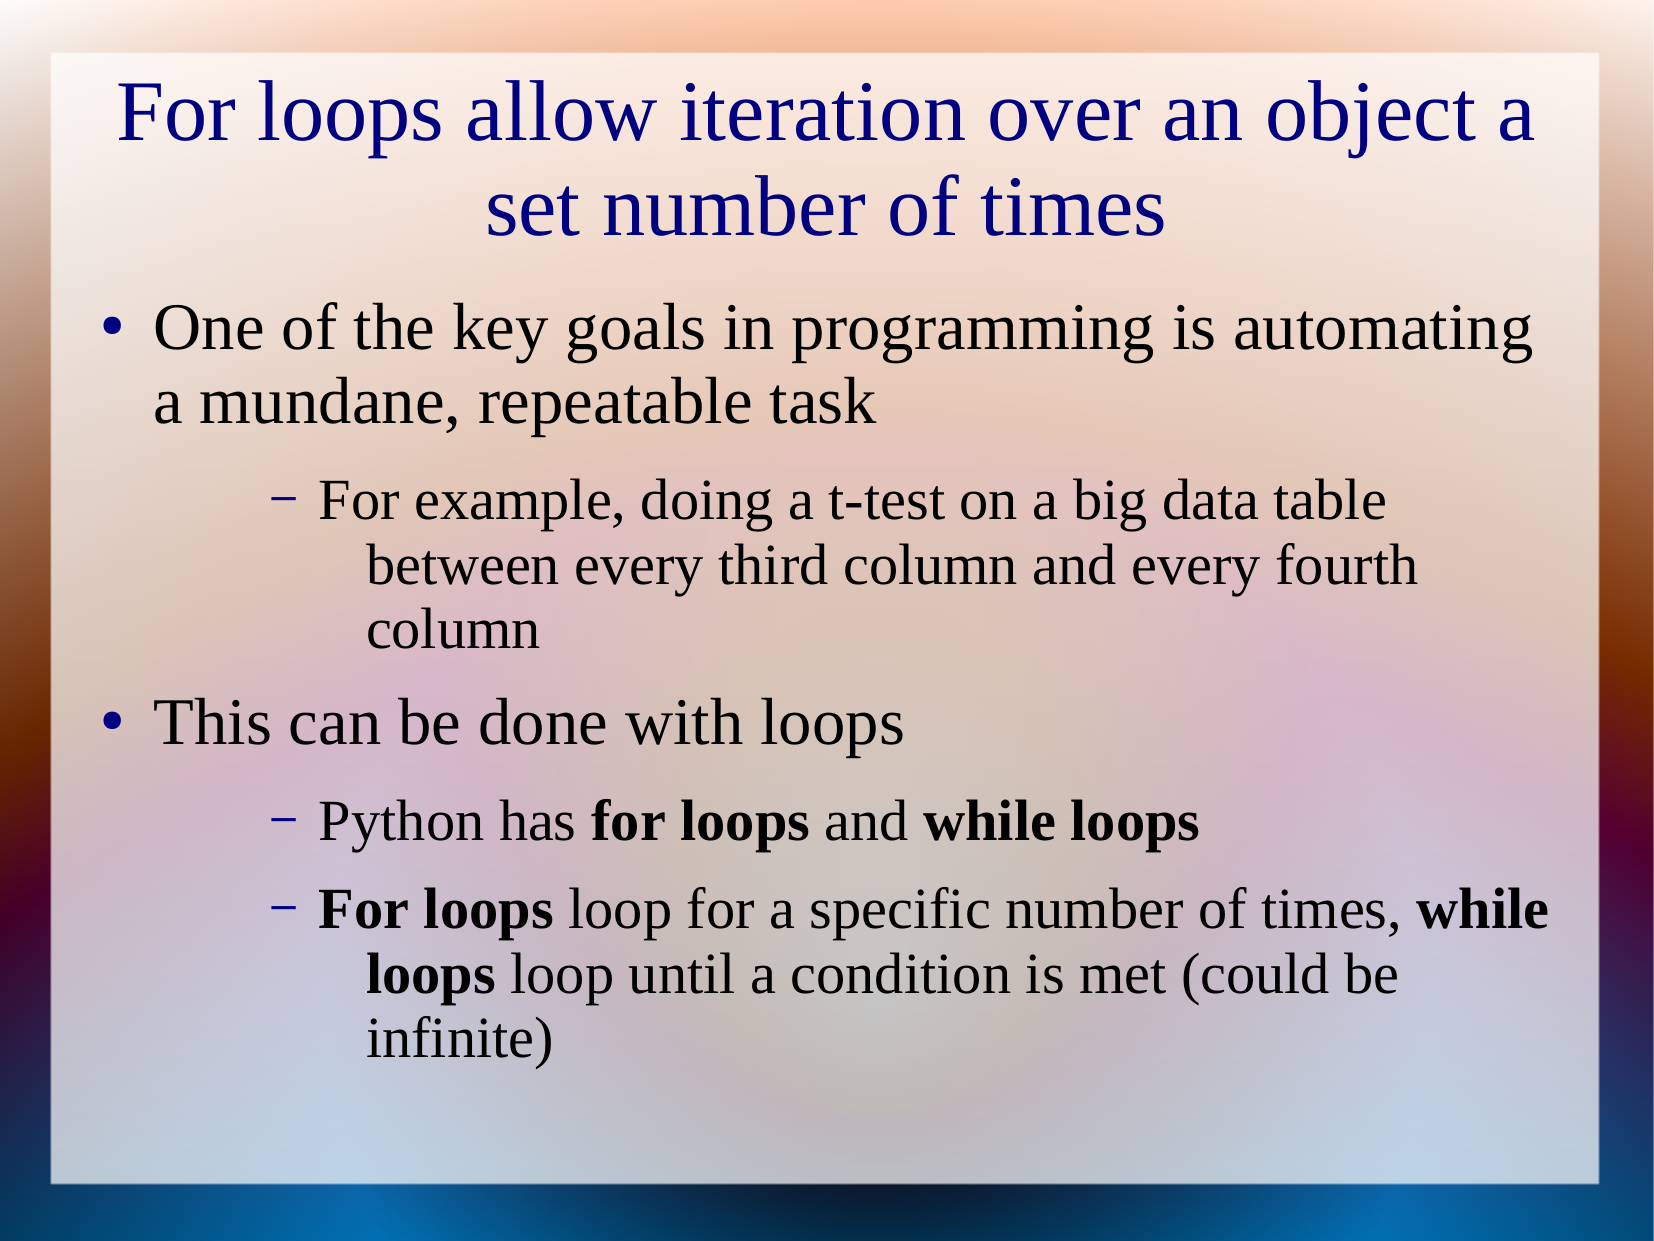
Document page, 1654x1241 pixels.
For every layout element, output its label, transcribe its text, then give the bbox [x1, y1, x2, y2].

title For loops allow iteration over an object a set number of times [82, 55, 1571, 263]
list One of the key goals in programming is automating a mundane, repeatable task For example, doing a t-test on a big data table between every third column and every fourth column This can be done with loops Python has for loops and while loops For loops loop for a specific number of times, while loops loop until a condition is met (could be infinite) [82, 290, 1571, 1071]
picture [0, 0, 1654, 1241]
